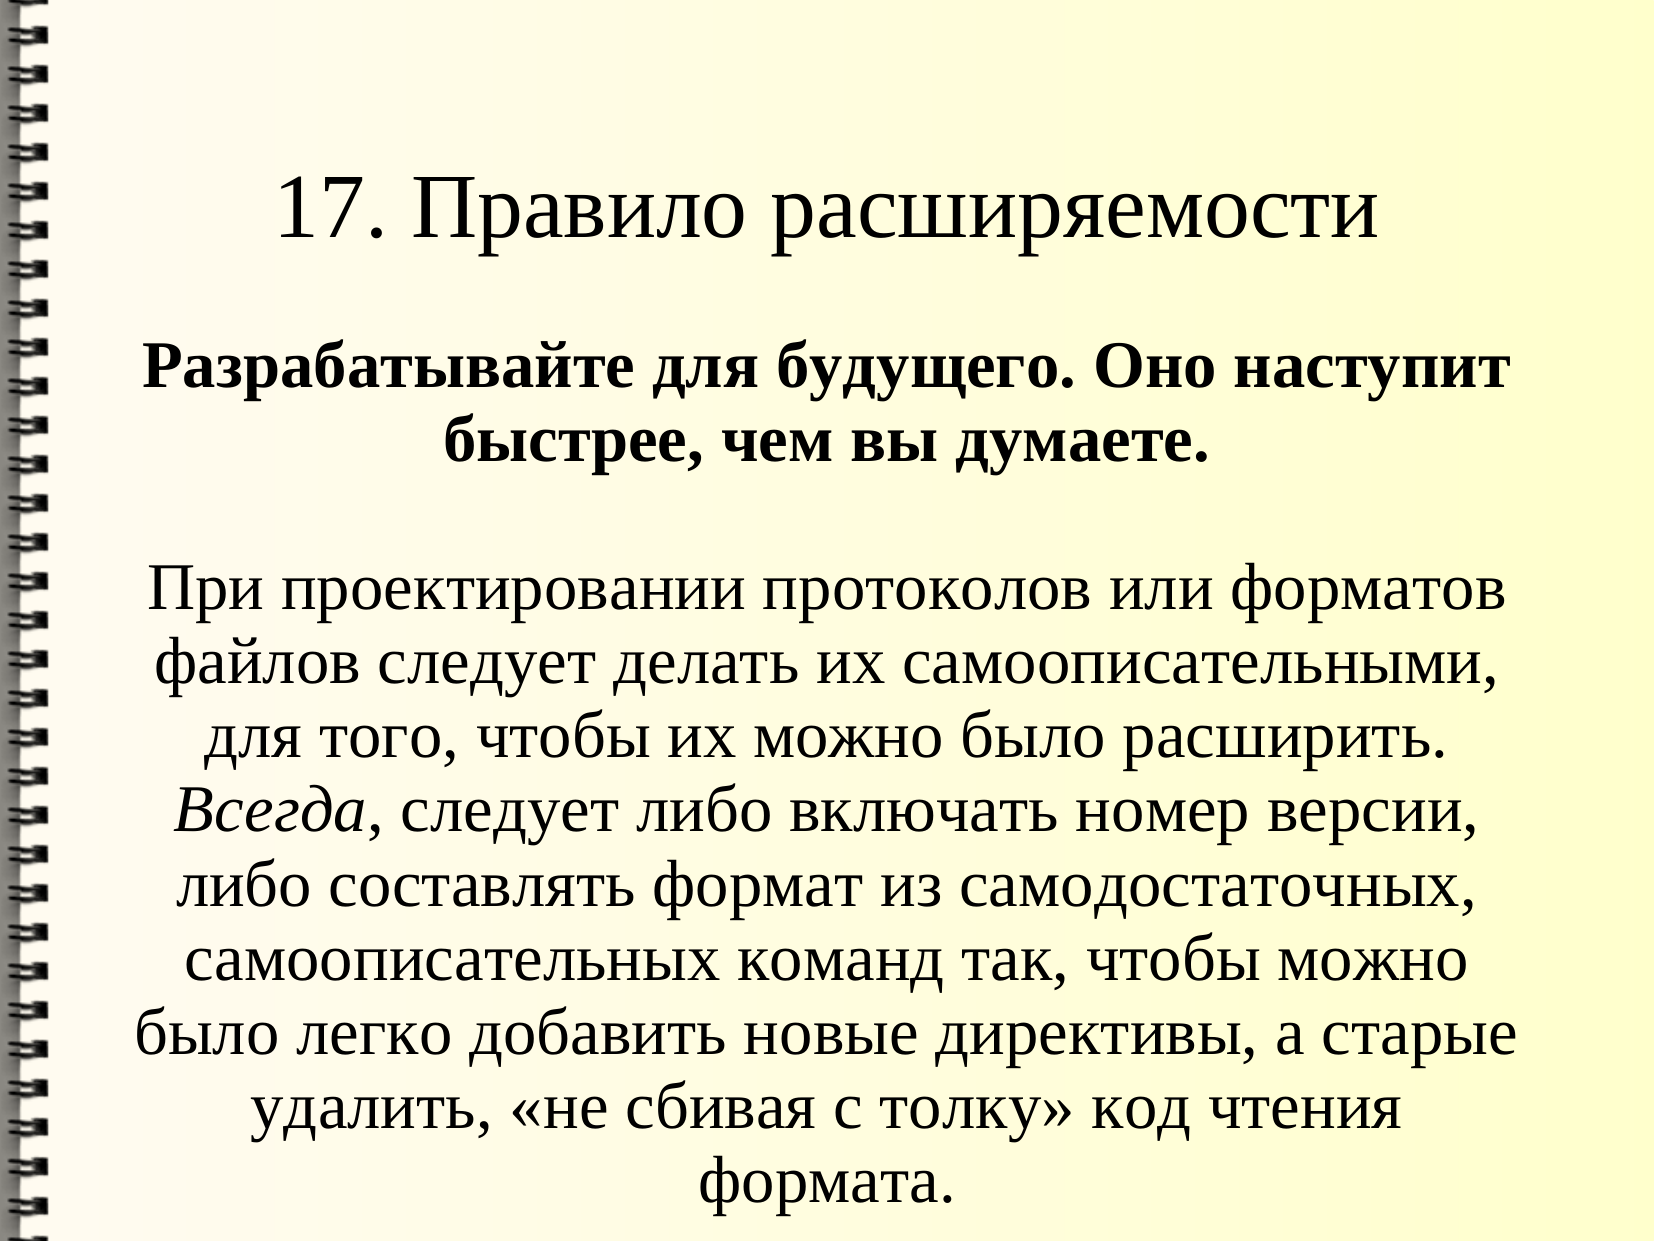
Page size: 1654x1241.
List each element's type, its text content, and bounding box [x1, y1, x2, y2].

title 17. Правило расширяемости [121, 102, 1534, 311]
subtitle Разрабатывайте для будущего. Оно наступит быстрее, чем вы думаете. При проектировании протоколов или форматов файлов следует делать их самоописательными, для того, чтобы их можно было расширить. Всегда, следует либо включать номер версии, либо составлять формат из самодостаточных, самоописательных команд так, чтобы можно было легко добавить новые директивы, а старые удалить, «не сбивая с толку» код чтения формата. [121, 327, 1534, 1217]
picture [0, 0, 1654, 1241]
